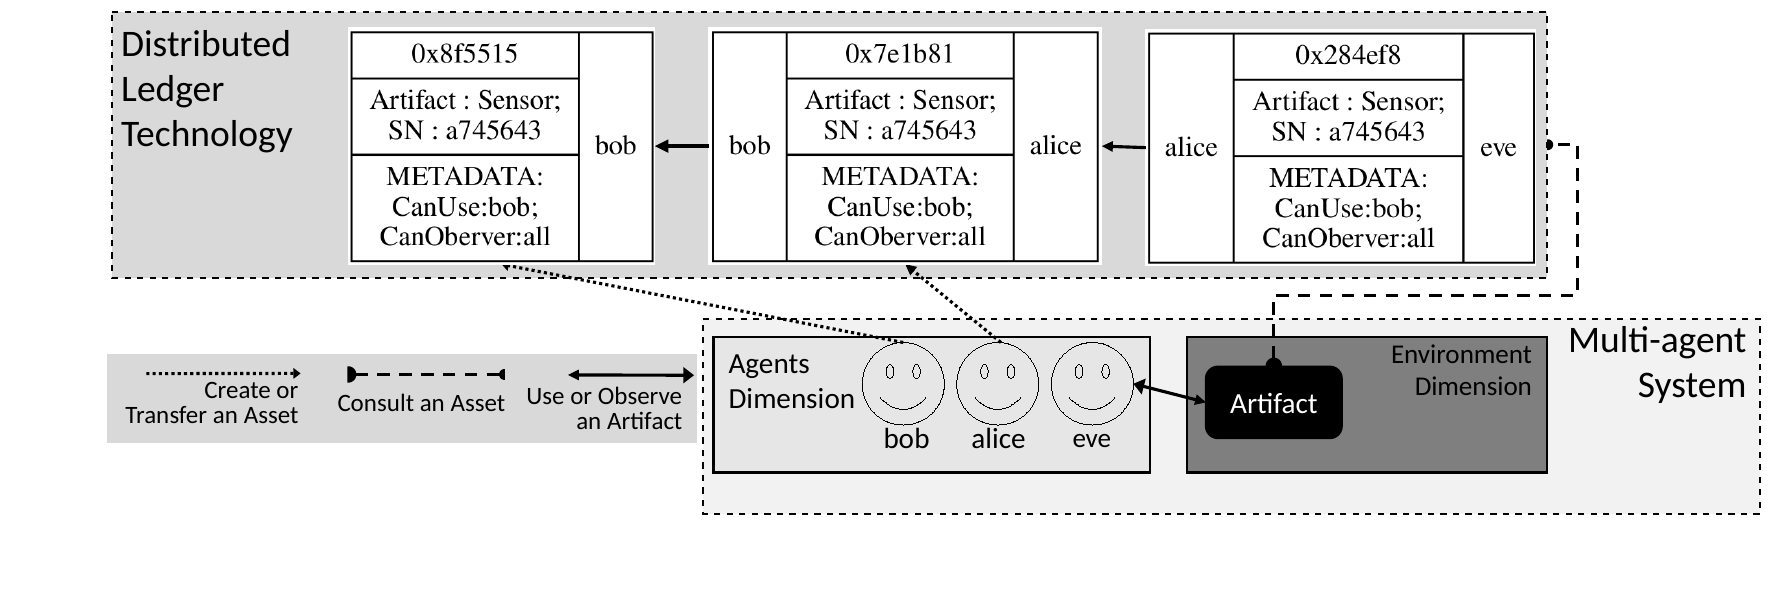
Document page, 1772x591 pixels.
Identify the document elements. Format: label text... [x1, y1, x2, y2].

text_box [107, 354, 697, 385]
picture [348, 27, 655, 265]
text_box Distributed Ledger Technology [106, 11, 432, 162]
text_box Create or Transfer an Asset [106, 372, 314, 438]
text_box [112, 12, 1547, 278]
text_box alice [956, 419, 1046, 493]
text_box Multi-agent System [1553, 307, 1772, 413]
text_box [703, 319, 1760, 514]
text_box bob [868, 419, 951, 466]
picture [708, 27, 1102, 265]
text_box [107, 434, 508, 443]
text_box Consult an Asset [263, 385, 508, 434]
text_box Agents Dimension [713, 336, 886, 451]
picture [1145, 29, 1536, 266]
text_box eve [1057, 419, 1140, 493]
text_box Use or Observe an Artifact [508, 378, 698, 444]
text_box Environment Dimension [1375, 328, 1565, 455]
text_box Artifact [1205, 366, 1342, 439]
